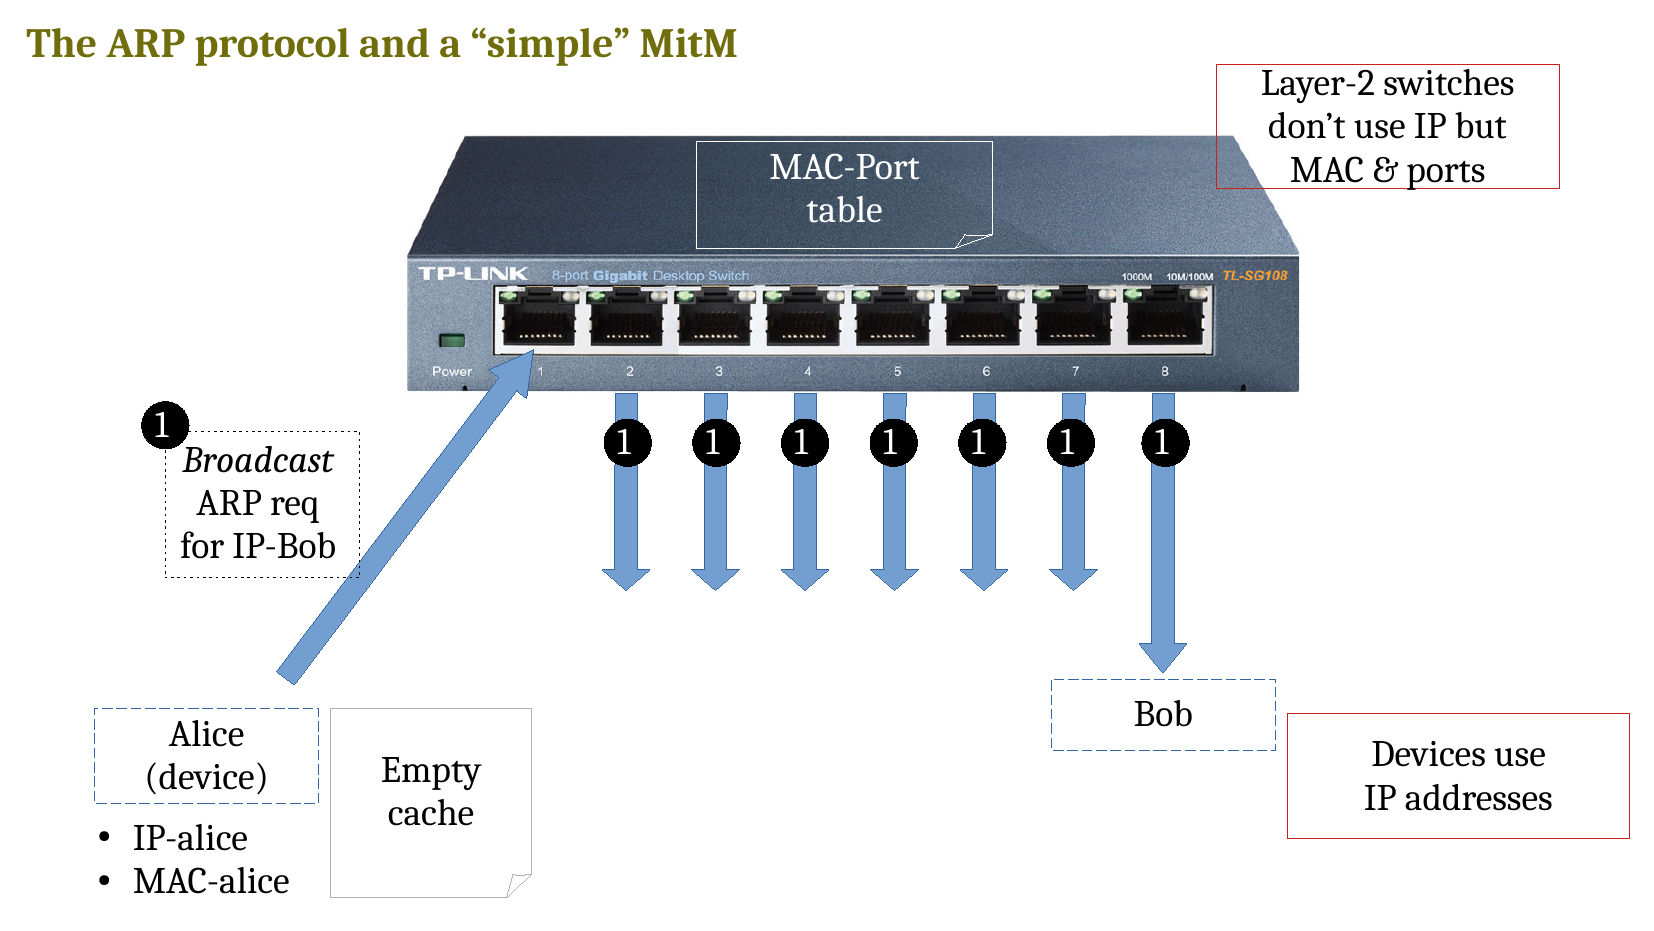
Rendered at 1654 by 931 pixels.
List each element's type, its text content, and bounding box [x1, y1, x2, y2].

text_box The ARP protocol and a “simple” MitM [11, 12, 1193, 77]
text_box [794, 393, 817, 413]
text_box [691, 473, 740, 591]
text_box [276, 349, 534, 685]
text_box IP-alice MAC-alice [82, 809, 309, 912]
text_box Bob [1051, 679, 1276, 751]
text_box 1 [1045, 413, 1096, 473]
text_box 1 [1140, 413, 1191, 473]
text_box [1152, 393, 1175, 413]
text_box [883, 393, 907, 413]
text_box [870, 473, 919, 591]
text_box [1049, 473, 1098, 591]
text_box [602, 473, 650, 591]
text_box [960, 473, 1008, 591]
text_box Devices use IP addresses [1287, 713, 1630, 839]
text_box [973, 393, 996, 413]
text_box 1 [956, 413, 1008, 473]
text_box 1 [602, 413, 653, 473]
text_box [704, 393, 728, 413]
text_box [781, 473, 829, 591]
text_box 1 [779, 413, 831, 473]
text_box [1139, 473, 1187, 673]
text_box 1 [691, 413, 742, 473]
text_box 1 [139, 396, 191, 455]
text_box Broadcast ARP req for IP-Bob [165, 431, 360, 578]
picture [404, 129, 1300, 403]
text_box Alice (device) [94, 708, 319, 804]
text_box 1 [868, 413, 919, 473]
text_box [1062, 393, 1086, 413]
text_box MAC-Port table [696, 141, 993, 249]
text_box [615, 393, 638, 413]
text_box Empty cache [330, 708, 532, 898]
text_box Layer-2 switches don’t use IP but MAC & ports [1216, 64, 1560, 189]
